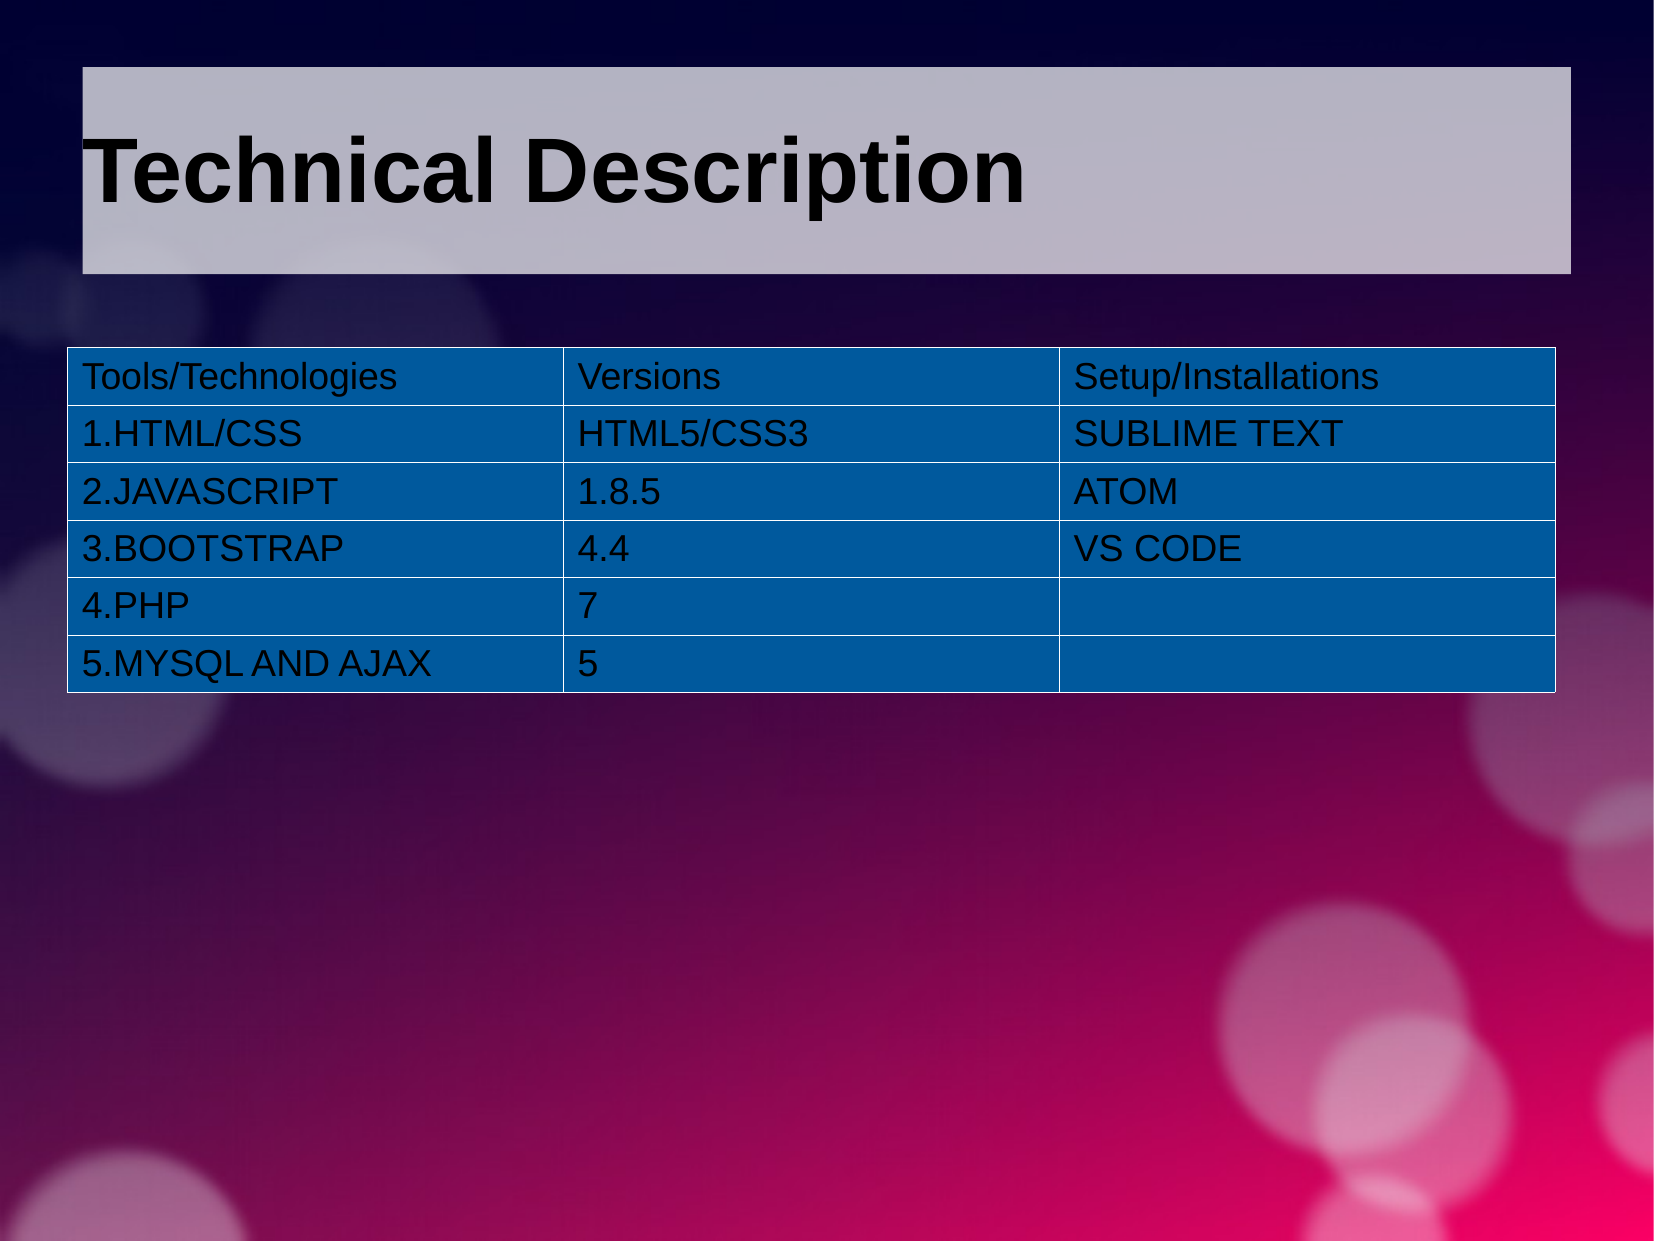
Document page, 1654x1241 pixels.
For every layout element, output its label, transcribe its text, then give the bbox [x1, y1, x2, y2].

table_cell 5 [564, 636, 1059, 692]
table_cell SUBLIME TEXT [1060, 406, 1555, 462]
table_cell 1.8.5 [564, 463, 1059, 520]
table_cell VS CODE [1060, 521, 1555, 577]
table_cell [1060, 578, 1555, 635]
table_cell 4.PHP [68, 578, 563, 635]
table_cell 1.HTML/CSS [68, 406, 563, 462]
table_cell 5.MYSQL AND AJAX [68, 636, 563, 692]
picture [0, 0, 1654, 1241]
table_cell ATOM [1060, 463, 1555, 520]
table_header Tools/Technologies [68, 348, 563, 405]
table_cell [1060, 636, 1555, 692]
table_header Setup/Installations [1060, 348, 1555, 405]
table_cell 4.4 [564, 521, 1059, 577]
table_cell 7 [564, 578, 1059, 635]
table_cell 3.BOOTSTRAP [68, 521, 563, 577]
title Technical Description [82, 67, 1571, 275]
table_cell HTML5/CSS3 [564, 406, 1059, 462]
table_header Versions [564, 348, 1059, 405]
table_cell 2.JAVASCRIPT [68, 463, 563, 520]
